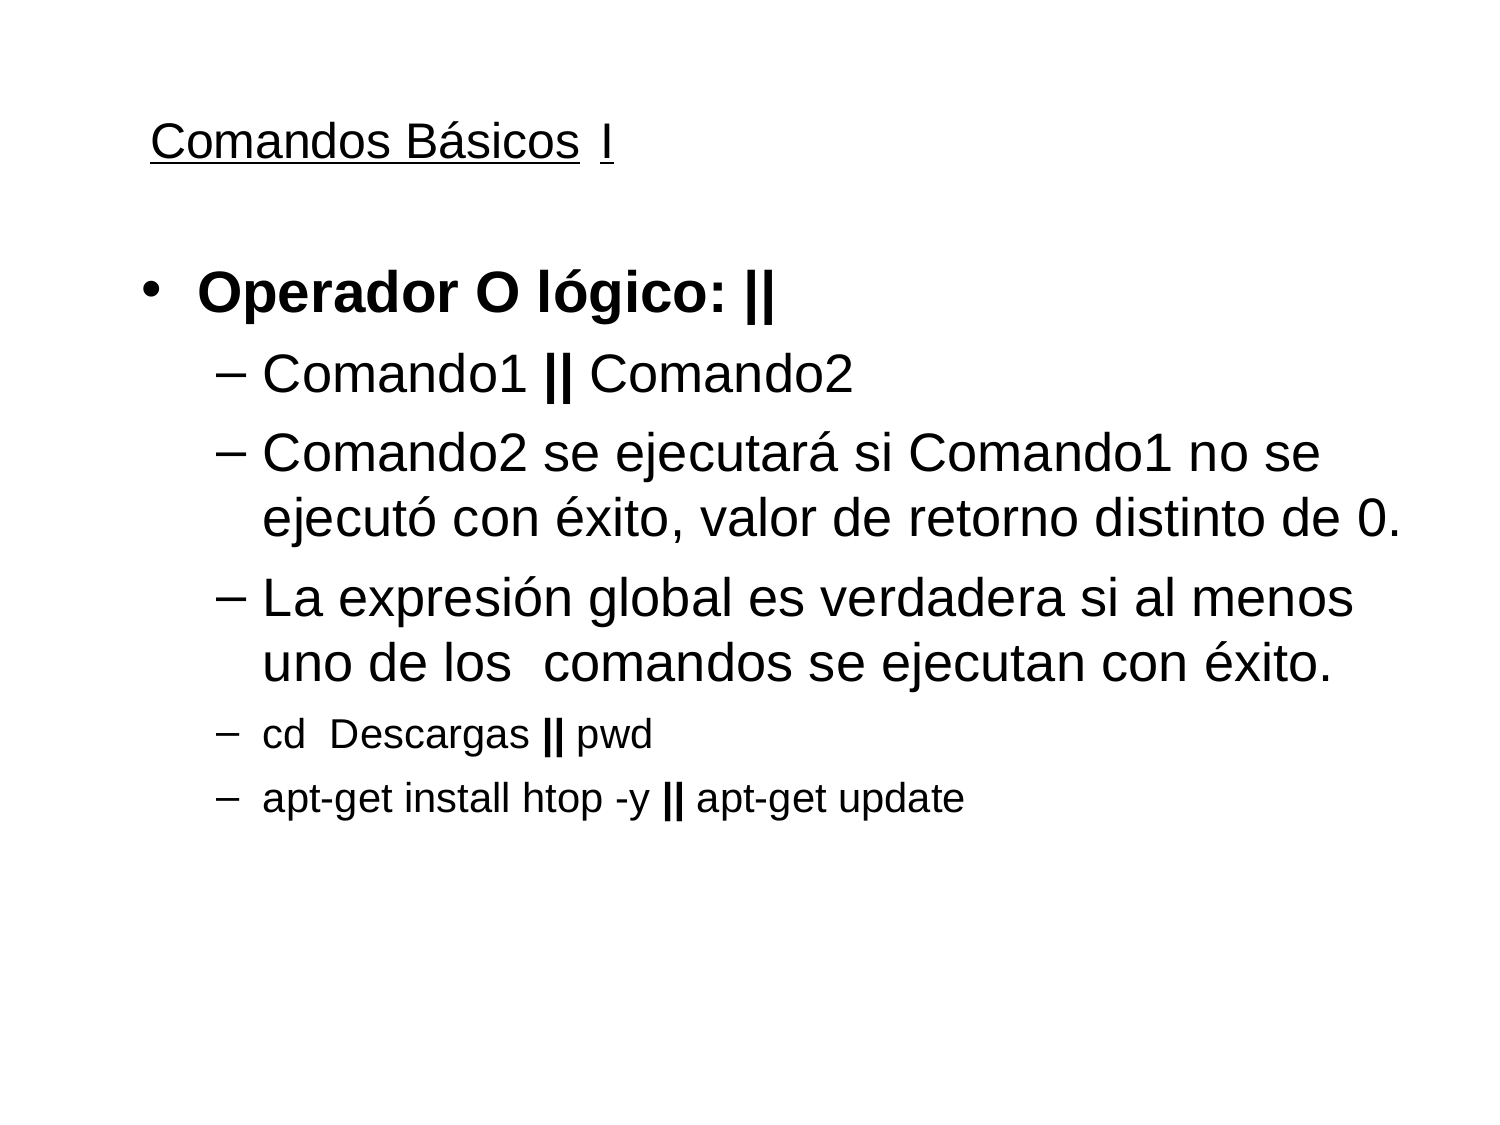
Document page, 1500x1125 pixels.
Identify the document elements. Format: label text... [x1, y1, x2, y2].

list Operador O lógico: || Comando1 || Comando2 Comando2 se ejecutará si Comando1 no se ejecutó con éxito, valor de retorno distinto de 0. La expresión global es verdadera si al menos uno de los comandos se ejecutan con éxito. cd Descargas || pwd apt-get install htop -y || apt-get update [126, 259, 1477, 1083]
title Comandos Básicos I [75, 45, 1426, 233]
